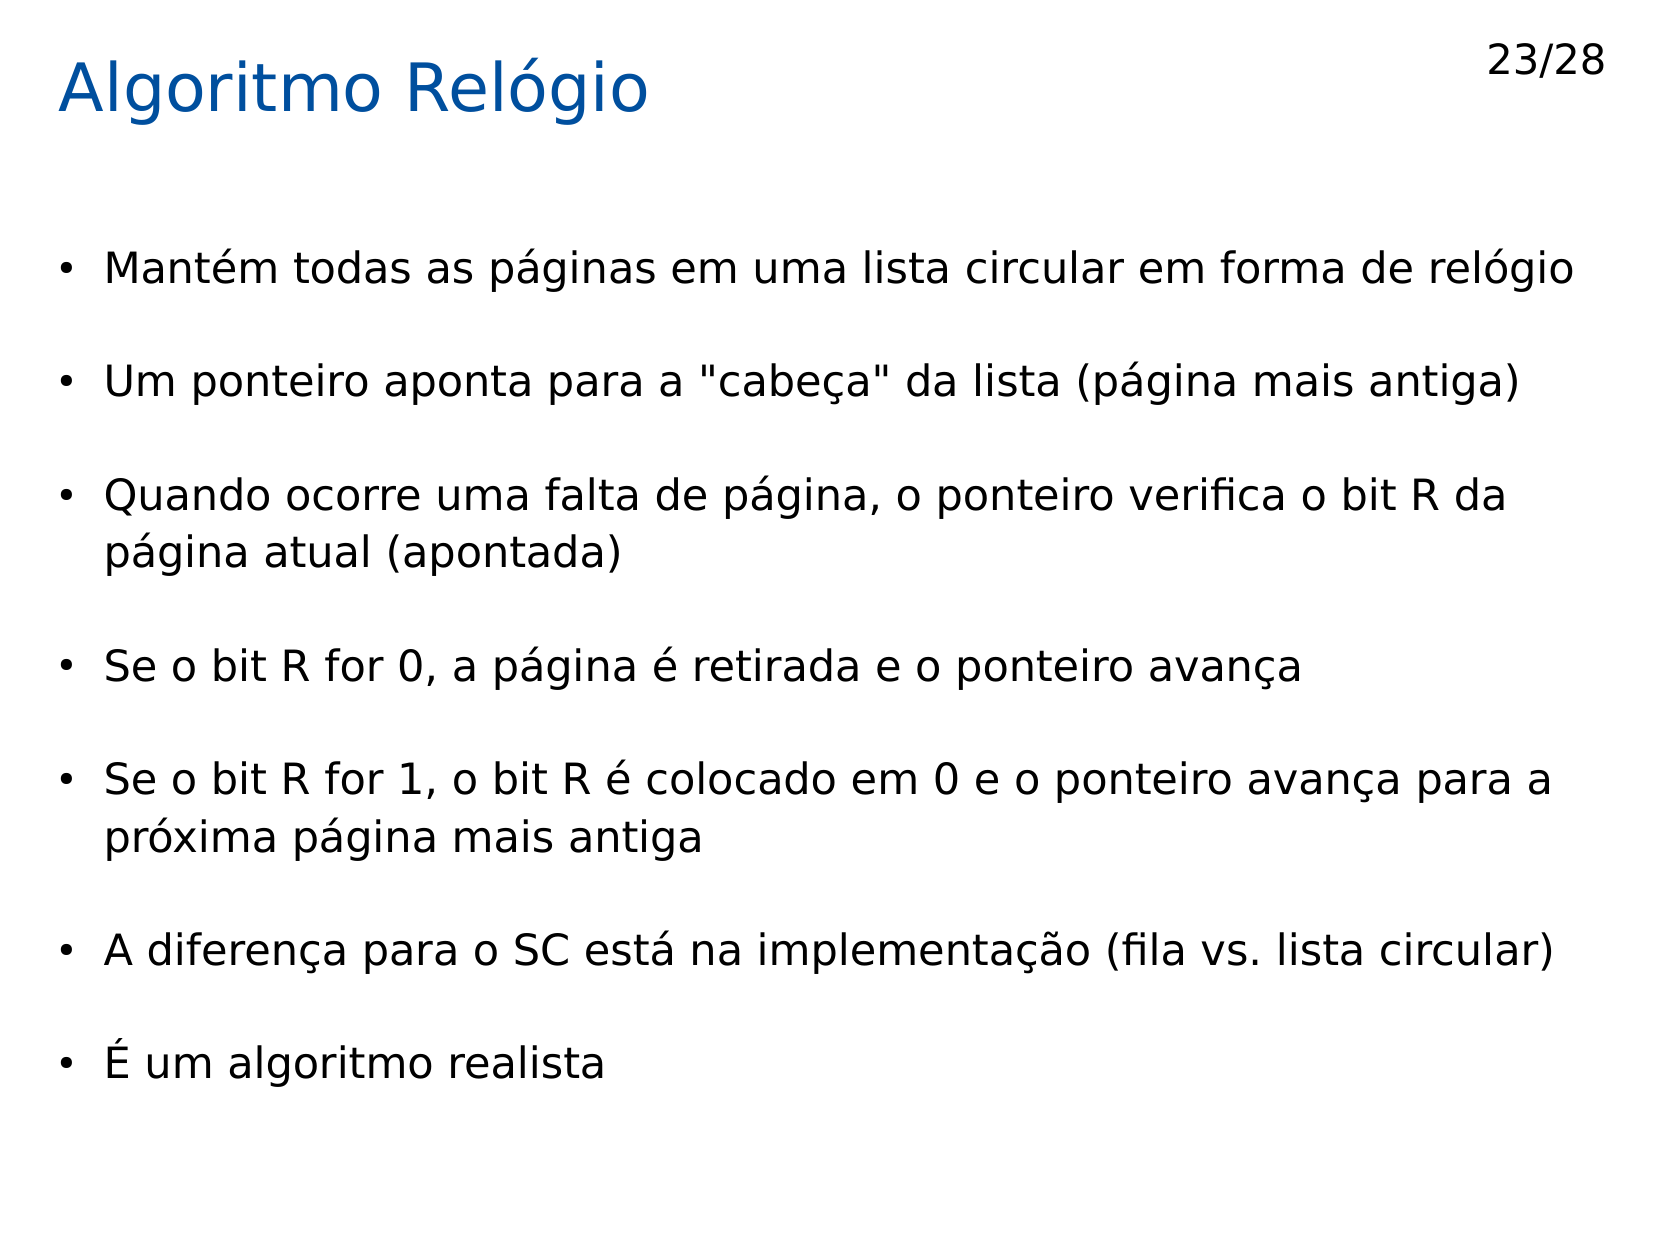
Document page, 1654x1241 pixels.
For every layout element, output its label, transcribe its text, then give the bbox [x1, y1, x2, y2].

list Mantém todas as páginas em uma lista circular em forma de relógio Um ponteiro aponta para a "cabeça" da lista (página mais antiga) Quando ocorre uma falta de página, o ponteiro verifica o bit R da página atual (apontada) Se o bit R for 0, a página é retirada e o ponteiro avança Se o bit R for 1, o bit R é colocado em 0 e o ponteiro avança para a próxima página mais antiga A diferença para o SC está na implementação (fila vs. lista circular) É um algoritmo realista [59, 236, 1595, 1211]
title Algoritmo Relógio [59, 29, 1506, 148]
